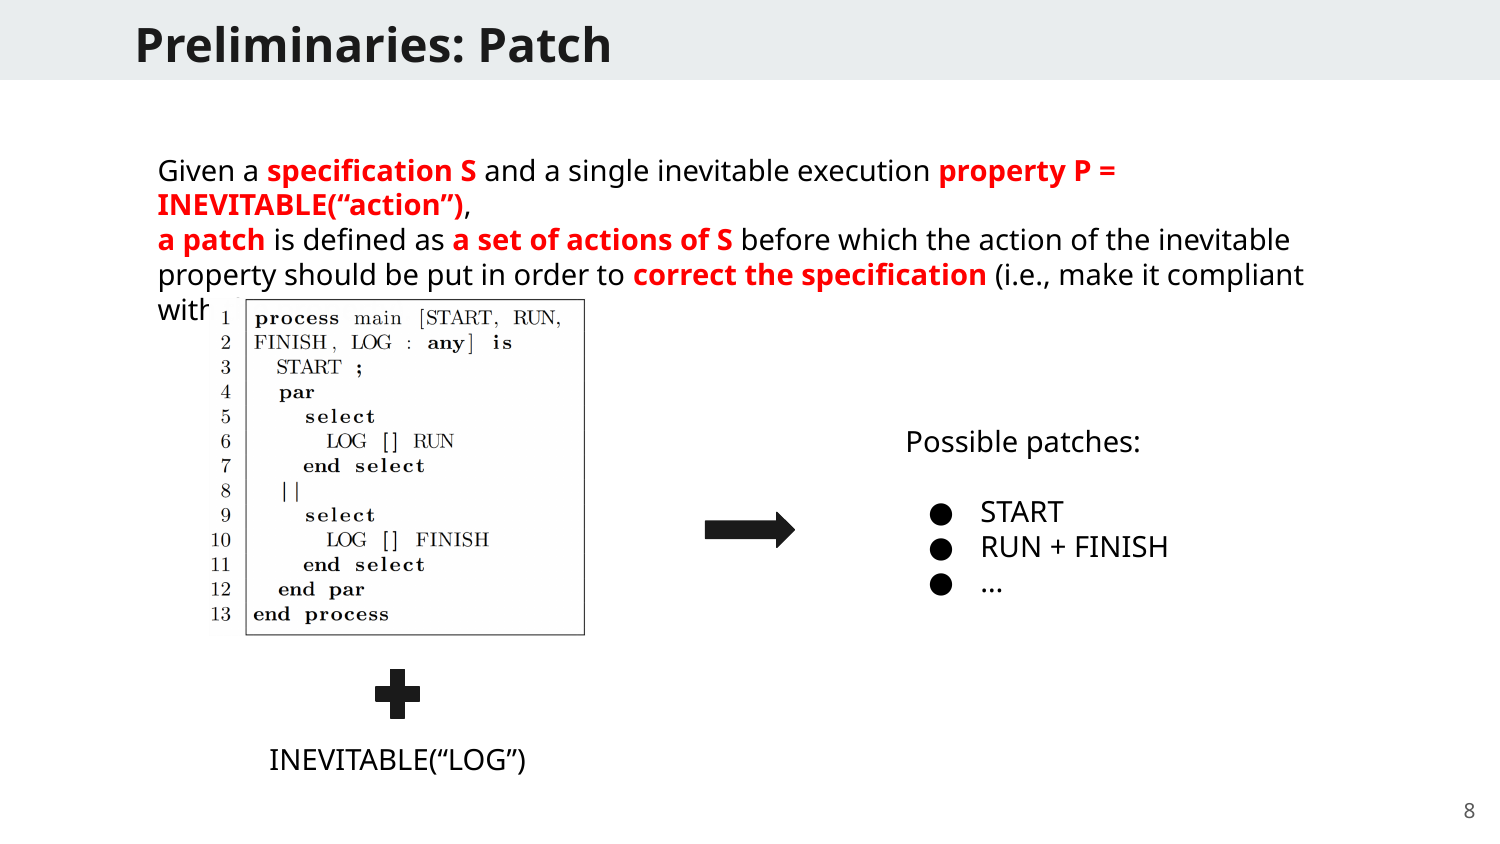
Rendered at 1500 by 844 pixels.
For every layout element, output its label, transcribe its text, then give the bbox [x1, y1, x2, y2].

text_box [705, 512, 795, 548]
title Preliminaries: Patch [119, 0, 1381, 88]
text_box [375, 669, 420, 718]
picture [209, 298, 586, 637]
text_box Given a specification S and a single inevitable execution property P = INEVITABLE(“action”), a patch is defined as a set of actions of S before which the action of the inevitable property should be put in order to correct the specification (i.e., make it compliant with the property). [142, 136, 1358, 342]
text_box INEVITABLE(“LOG”) [220, 726, 575, 792]
slide_number <numéro> [1400, 779, 1491, 844]
text_box Possible patches: START RUN + FINISH … [890, 408, 1258, 614]
